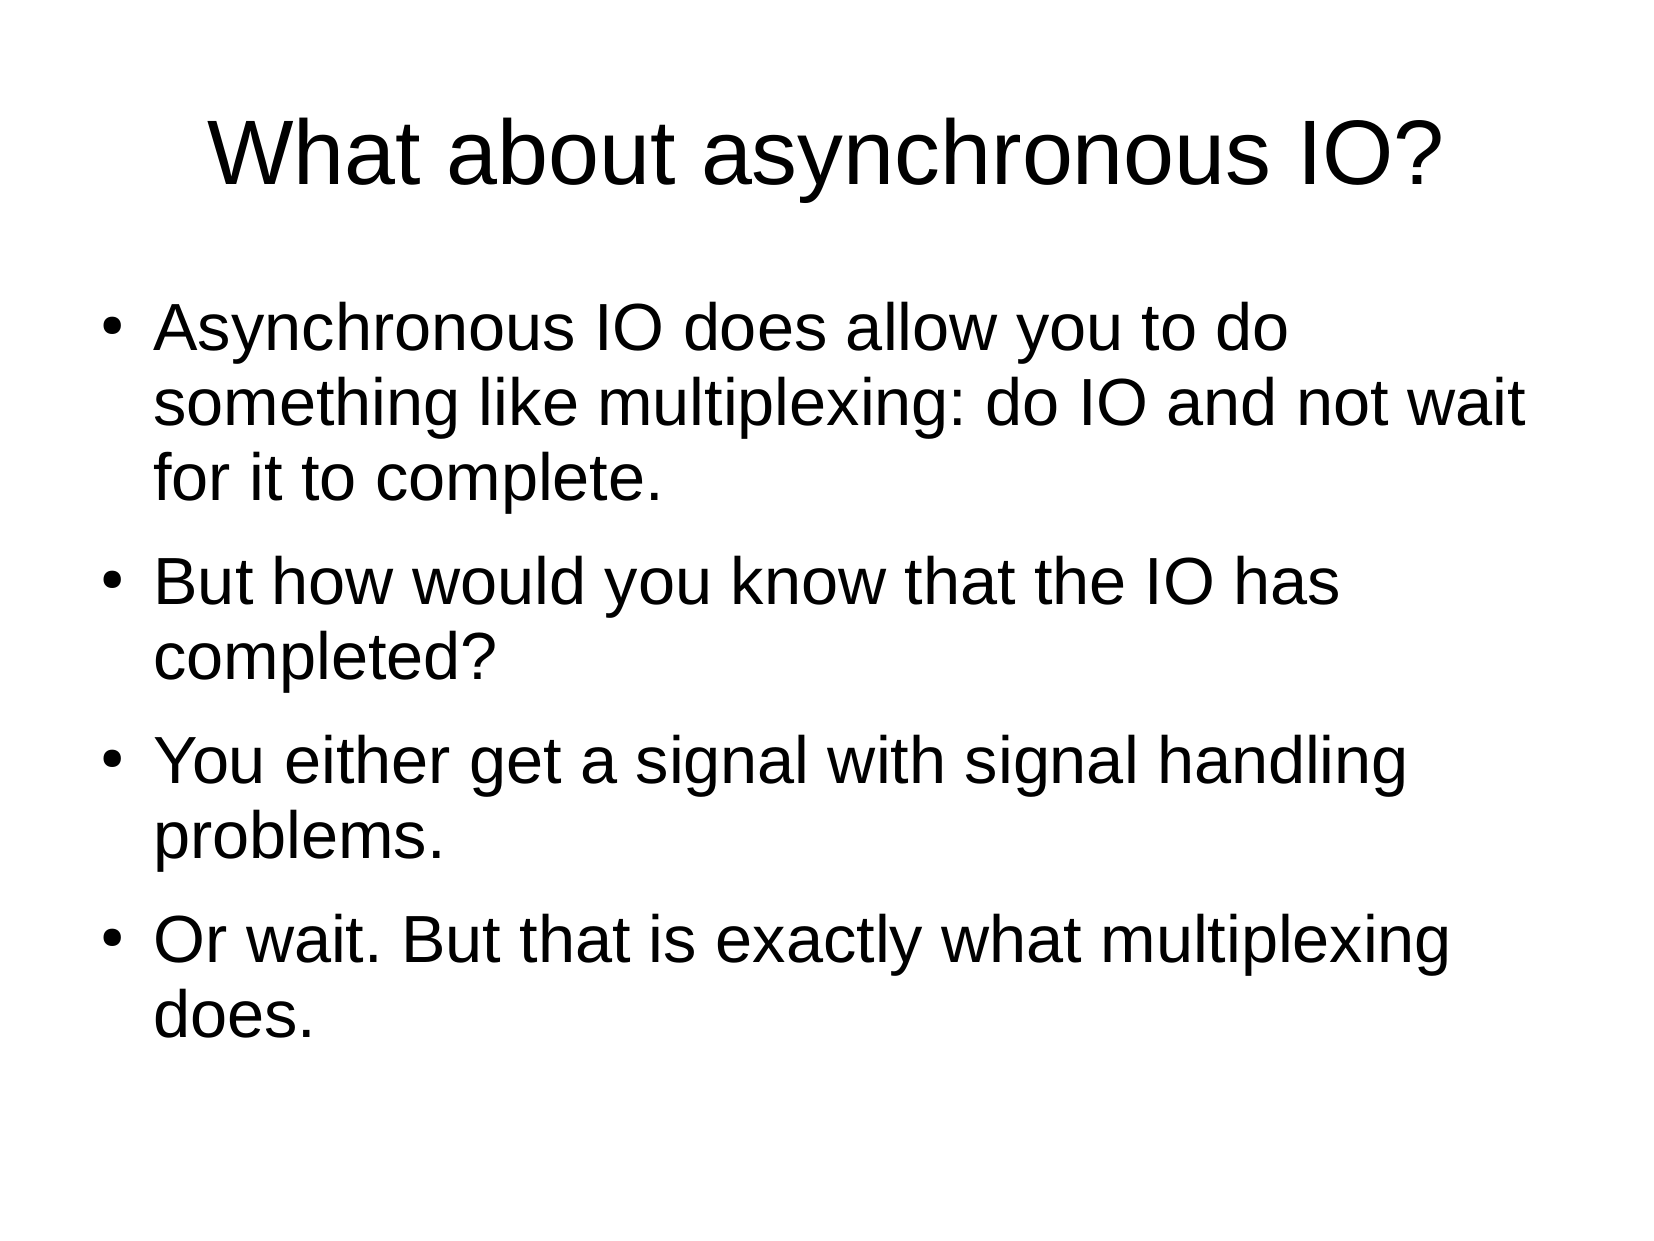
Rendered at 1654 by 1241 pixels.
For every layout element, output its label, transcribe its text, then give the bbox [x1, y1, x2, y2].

list Asynchronous IO does allow you to do something like multiplexing: do IO and not wait for it to complete. But how would you know that the IO has completed? You either get a signal with signal handling problems. Or wait. But that is exactly what multiplexing does. [82, 290, 1571, 1109]
title What about asynchronous IO? [82, 49, 1571, 257]
